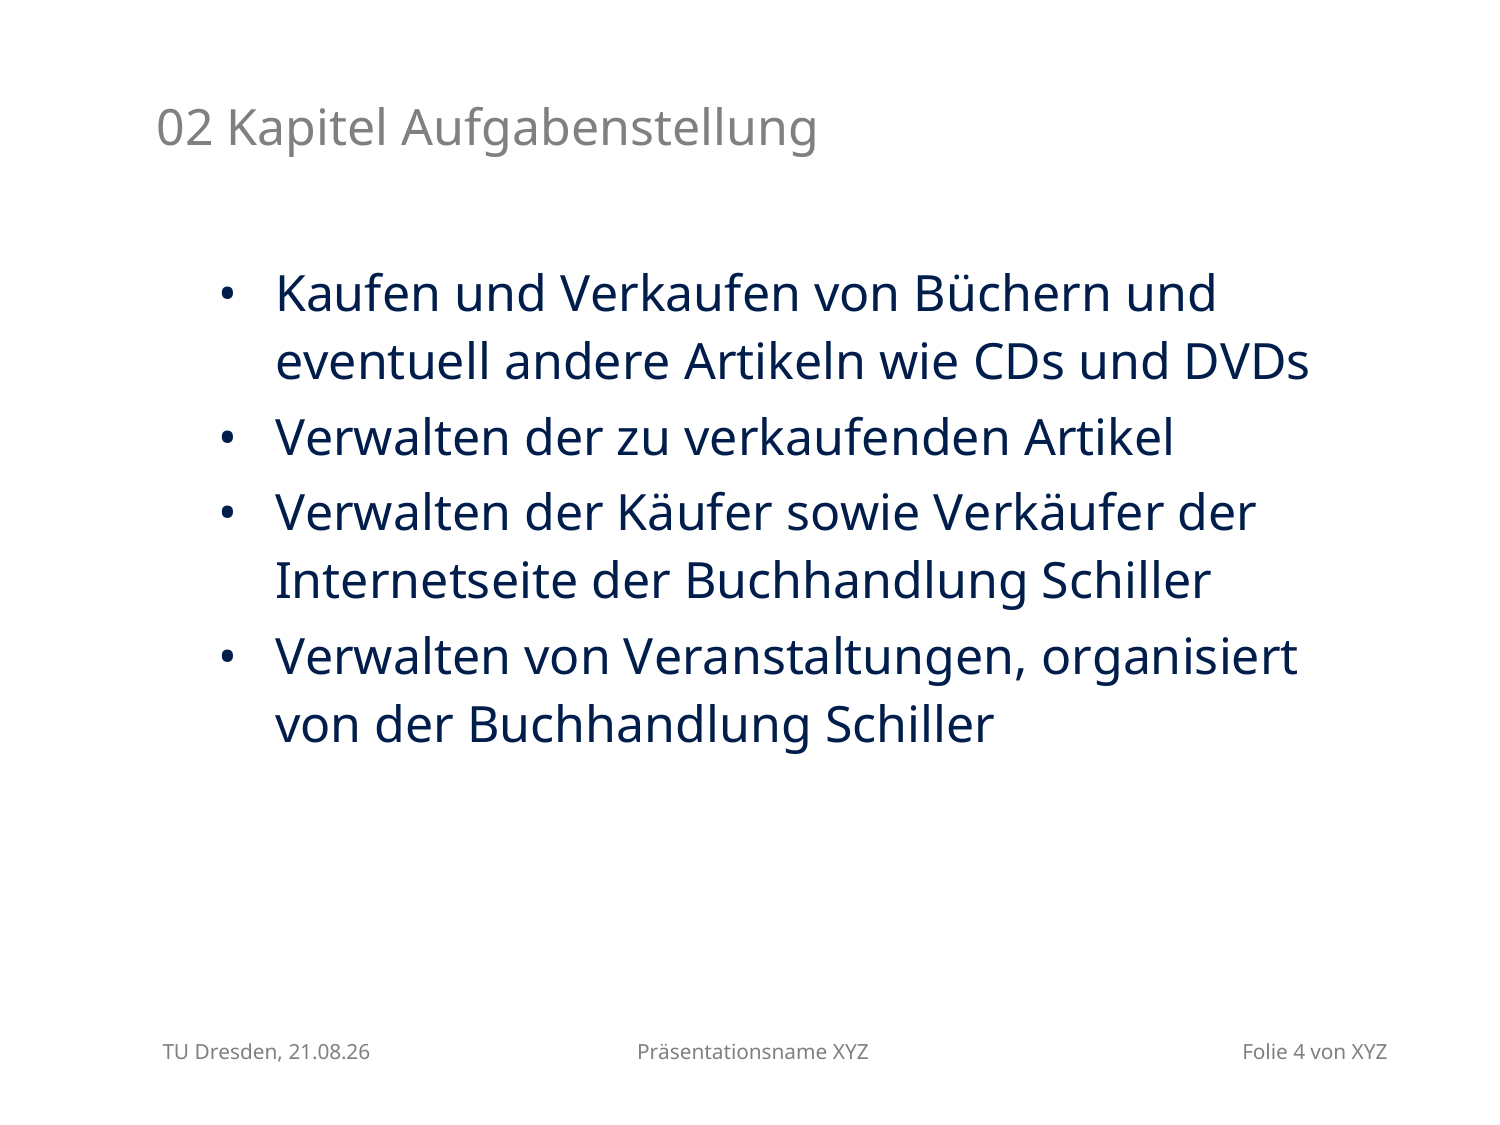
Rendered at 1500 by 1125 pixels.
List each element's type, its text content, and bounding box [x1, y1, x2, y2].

list Kaufen und Verkaufen von Büchern und eventuell andere Artikeln wie CDs und DVDs Verwalten der zu verkaufenden Artikel Verwalten der Käufer sowie Verkäufer der Internetseite der Buchhandlung Schiller Verwalten von Veranstaltungen, organisiert von der Buchhandlung Schiller [162, 249, 1388, 826]
title 02 Kapitel Aufgabenstellung [156, 88, 1388, 165]
